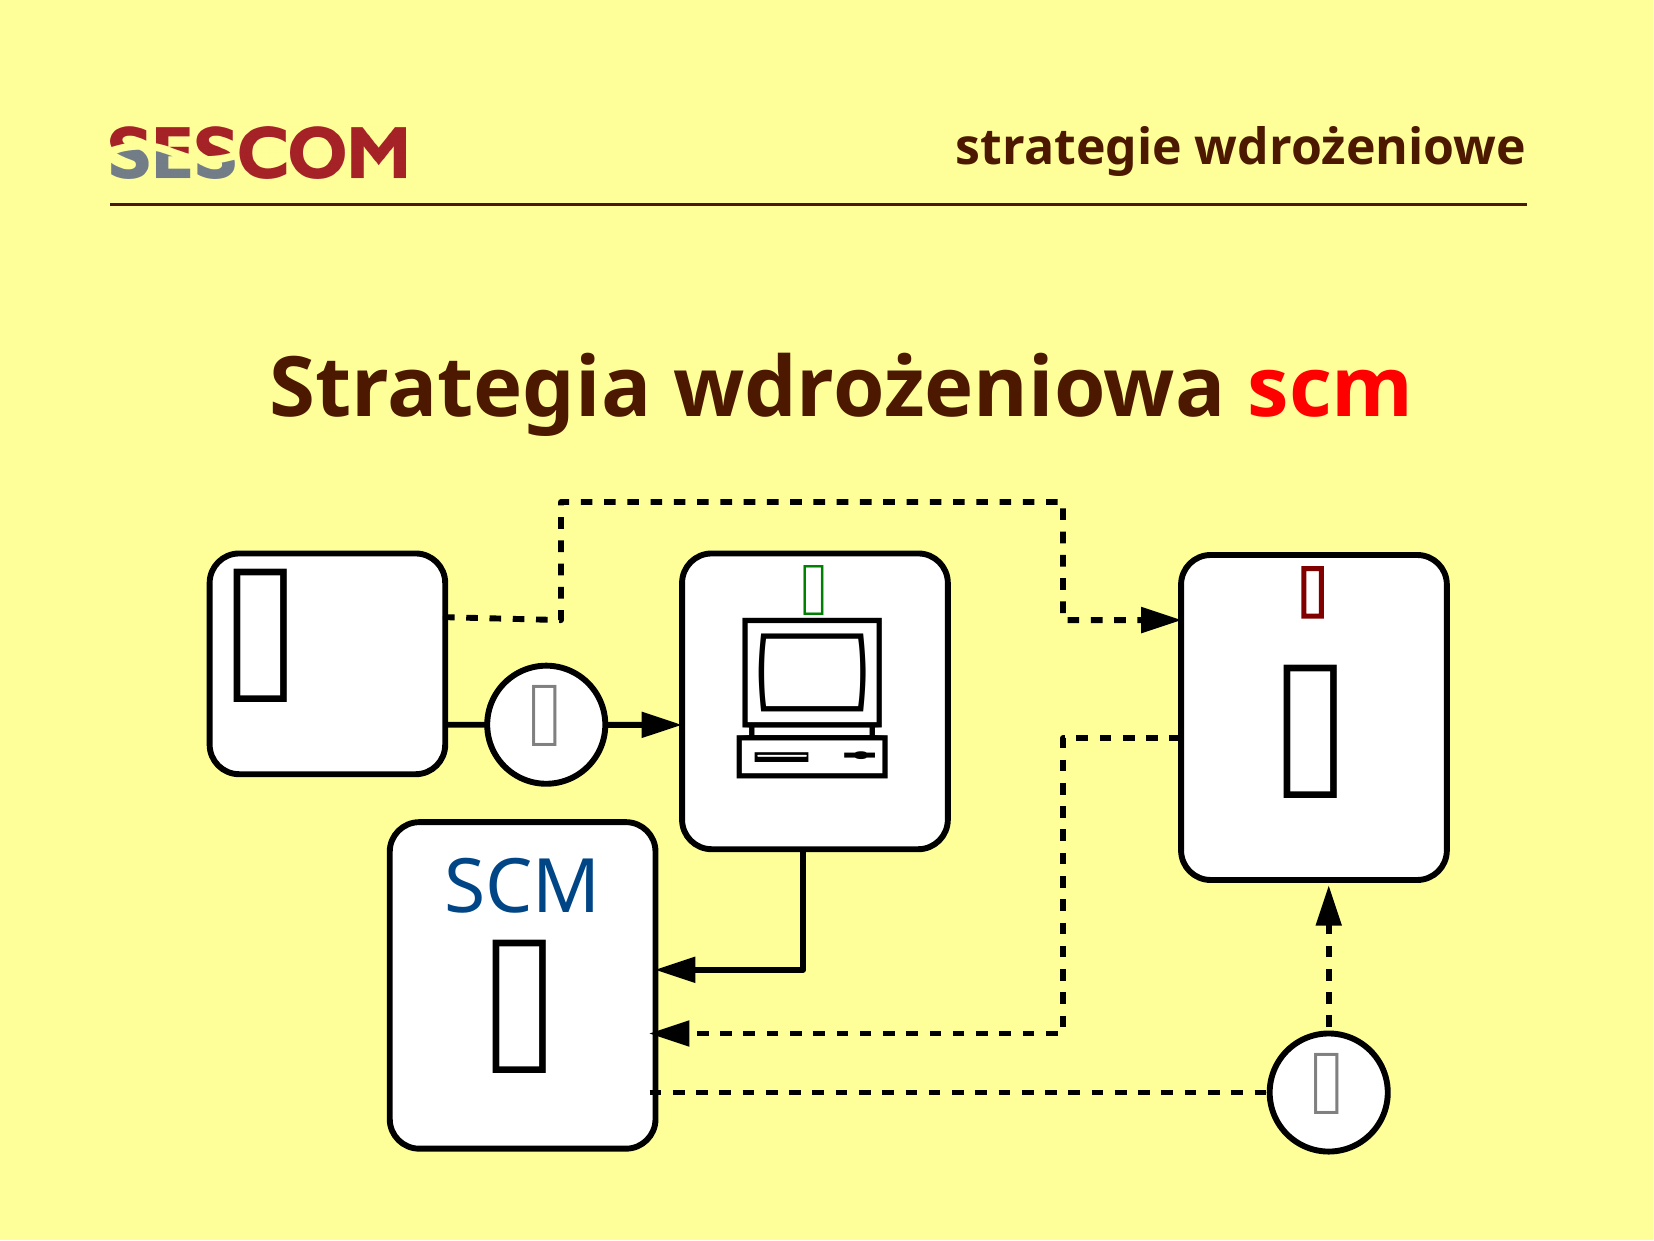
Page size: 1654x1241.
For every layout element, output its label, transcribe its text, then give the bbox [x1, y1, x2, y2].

text_box strategie wdrożeniowe [448, 103, 1541, 207]
text_box   [1181, 555, 1447, 880]
text_box   [682, 553, 948, 850]
picture [110, 126, 406, 179]
text_box @ [487, 665, 606, 784]
text_box @ [1269, 1033, 1388, 1152]
text_box SCM  [389, 822, 656, 1149]
text_box  [209, 553, 446, 775]
text_box Strategia wdrożeniowa scm [206, 320, 1477, 481]
